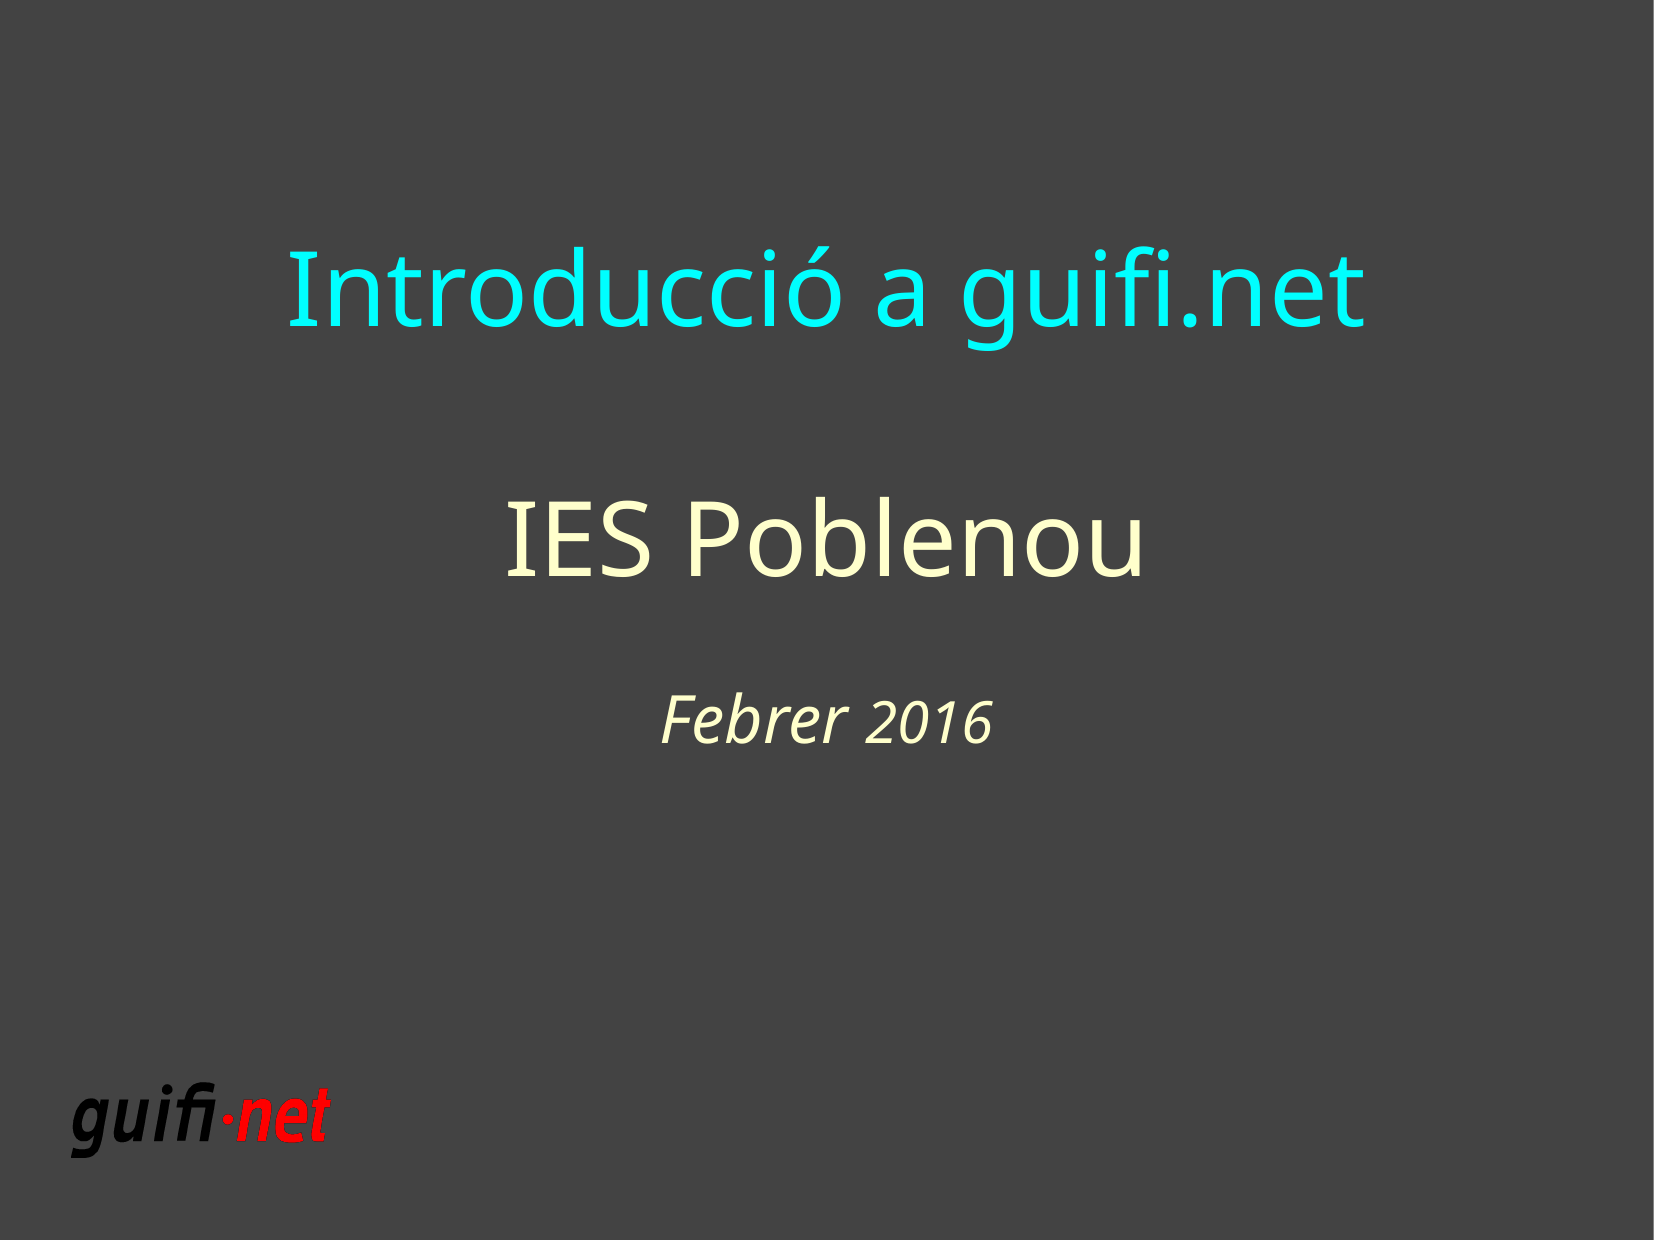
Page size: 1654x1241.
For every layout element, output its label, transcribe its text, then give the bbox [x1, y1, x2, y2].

picture [71, 1082, 331, 1158]
title Introducció a guifi.net IES Poblenou Febrer 2016 [82, 214, 1571, 733]
